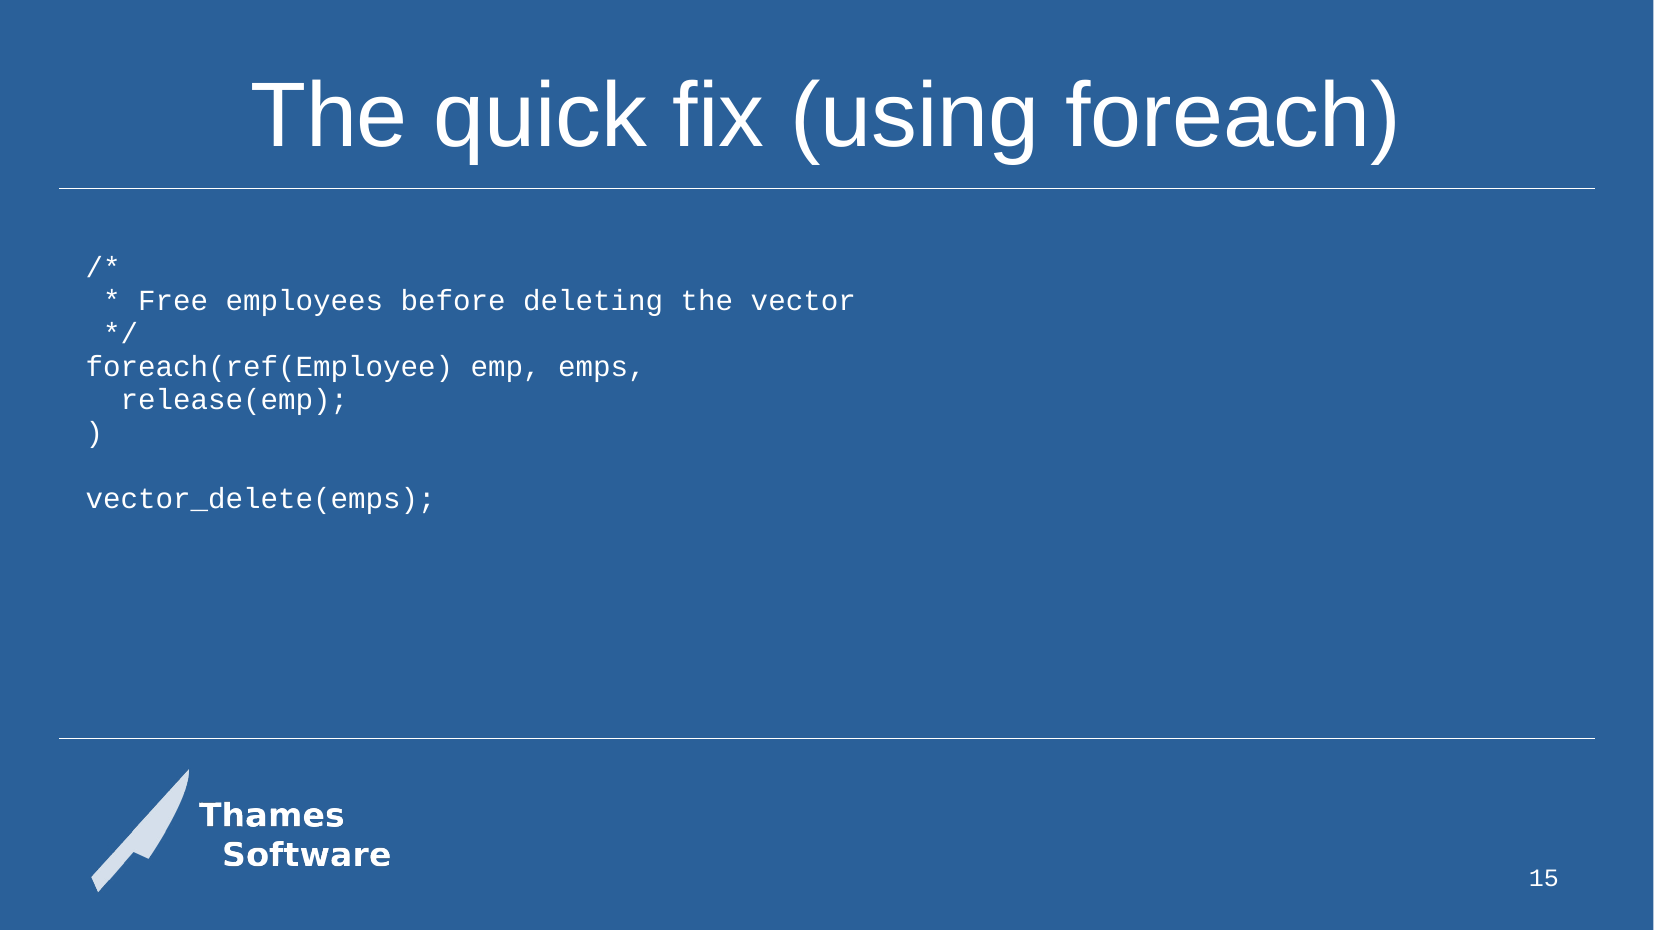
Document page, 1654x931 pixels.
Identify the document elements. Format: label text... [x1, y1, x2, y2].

title The quick fix (using foreach) [82, 37, 1571, 188]
title The quick fix (using foreach) [82, 189, 1571, 193]
picture [82, 756, 421, 907]
text_box /* * Free employees before deleting the vector */ foreach(ref(Employee) emp, emps, release(emp); ) vector_delete(emps); [70, 212, 1571, 697]
